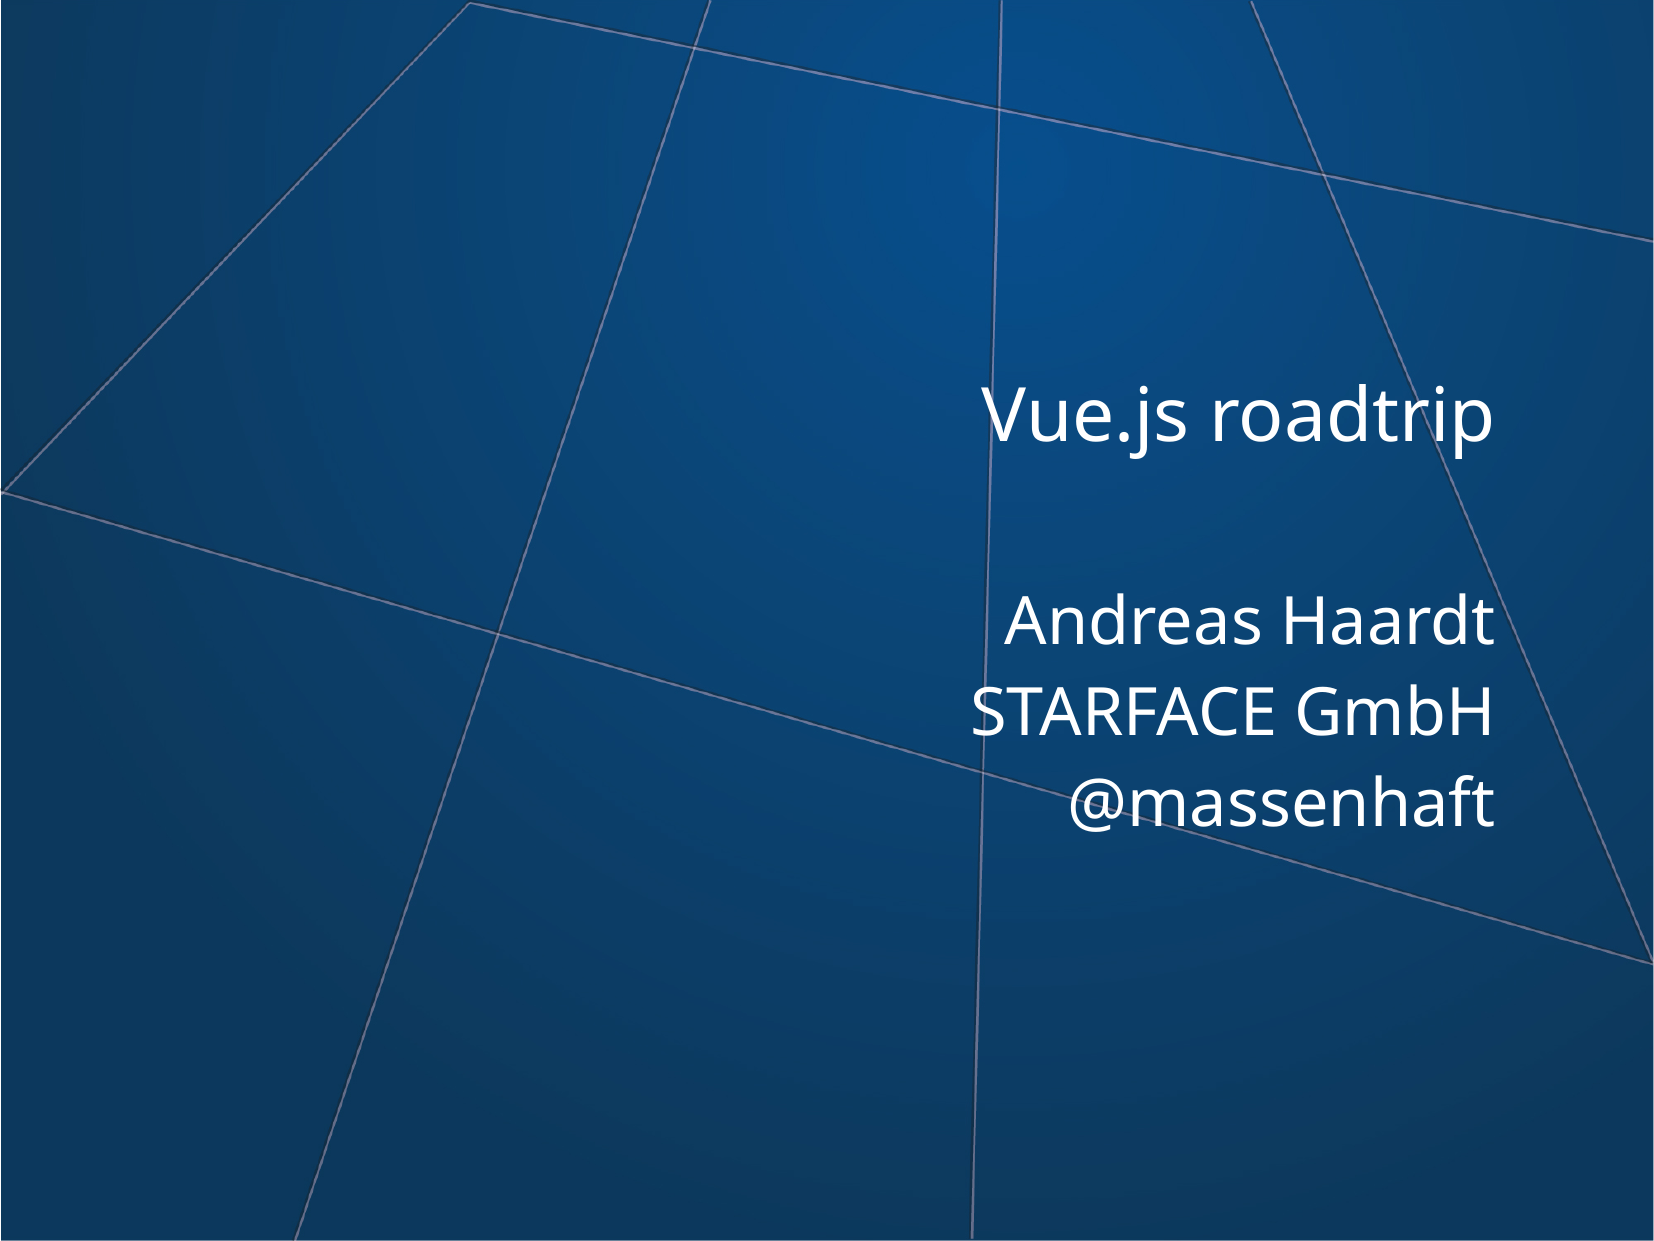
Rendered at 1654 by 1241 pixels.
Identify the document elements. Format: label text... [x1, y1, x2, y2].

picture [0, 0, 1654, 1241]
subtitle Andreas Haardt STARFACE GmbH @massenhaft [450, 340, 1497, 807]
